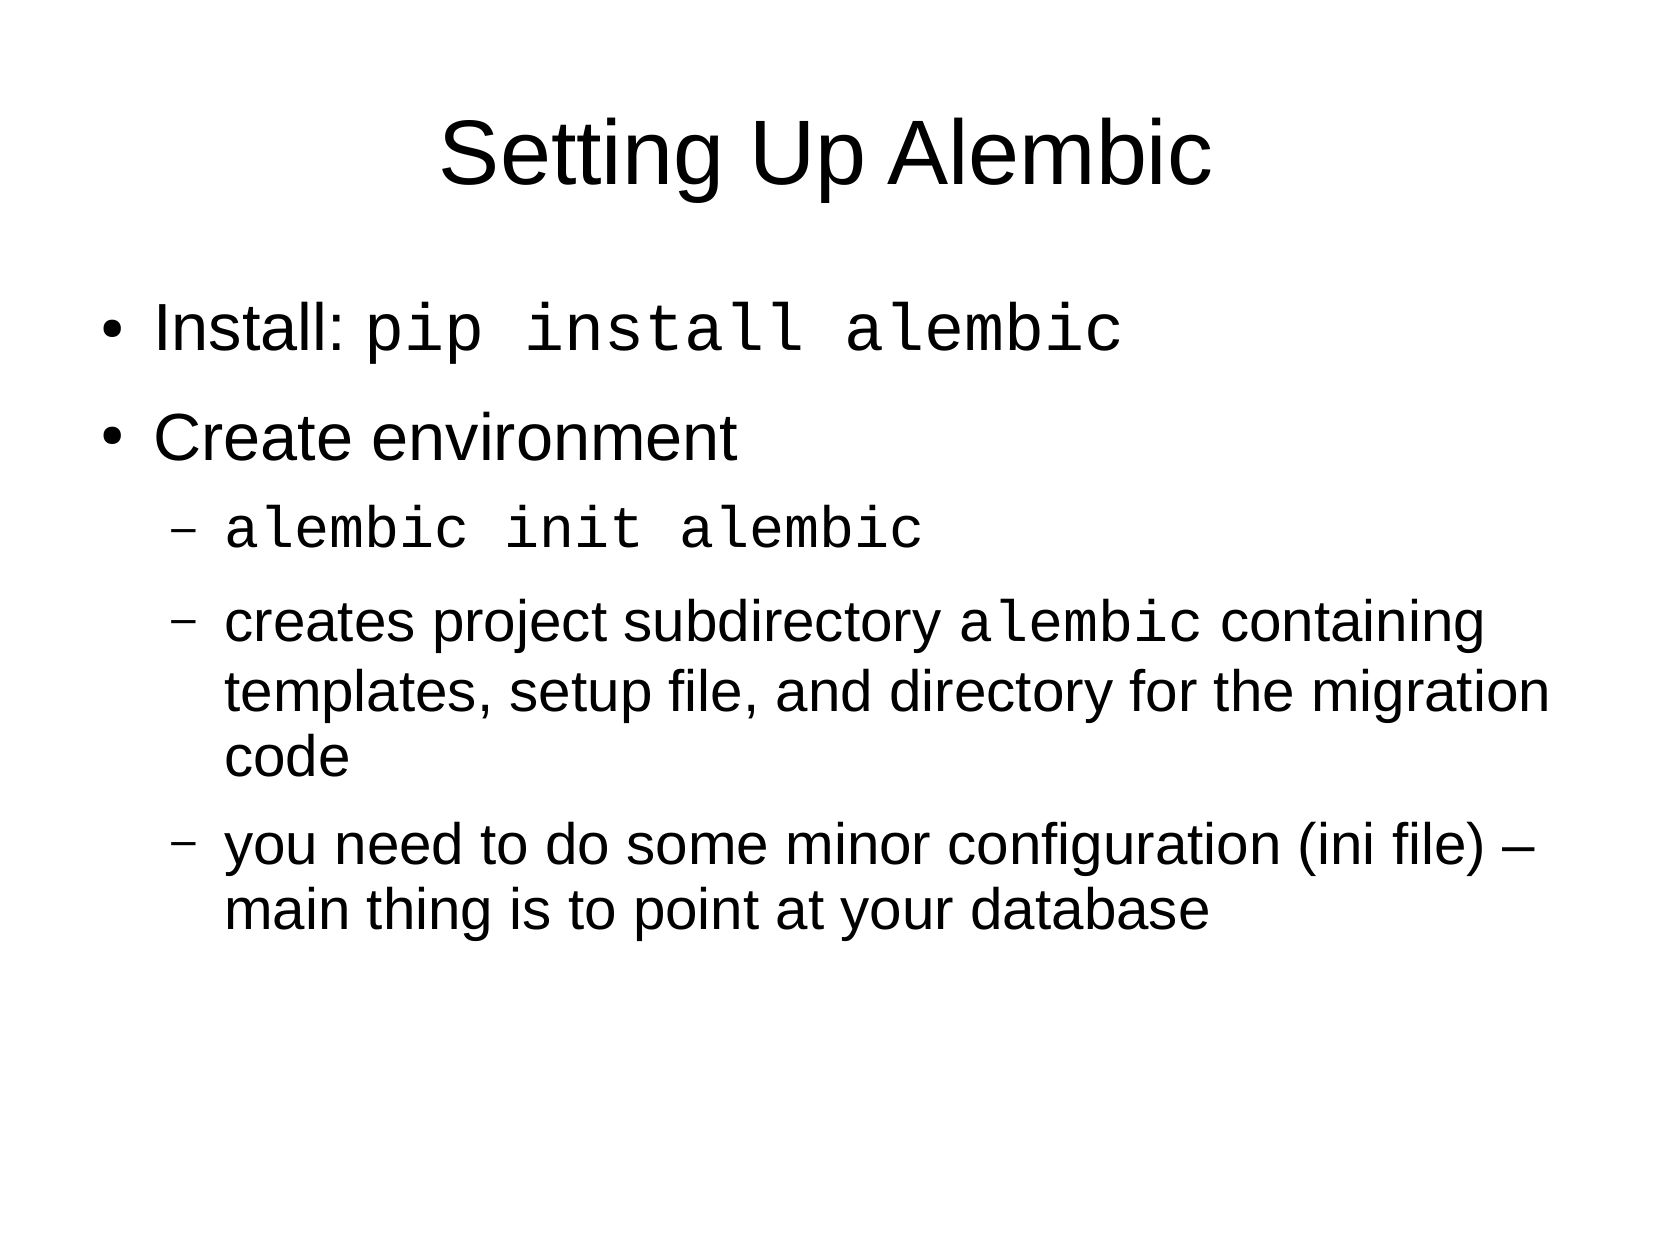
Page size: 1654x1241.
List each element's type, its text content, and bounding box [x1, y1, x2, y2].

title Setting Up Alembic [82, 49, 1571, 257]
list Install: pip install alembic Create environment alembic init alembic creates project subdirectory alembic containing templates, setup file, and directory for the migration code you need to do some minor configuration (ini file) – main thing is to point at your database [82, 290, 1571, 1010]
